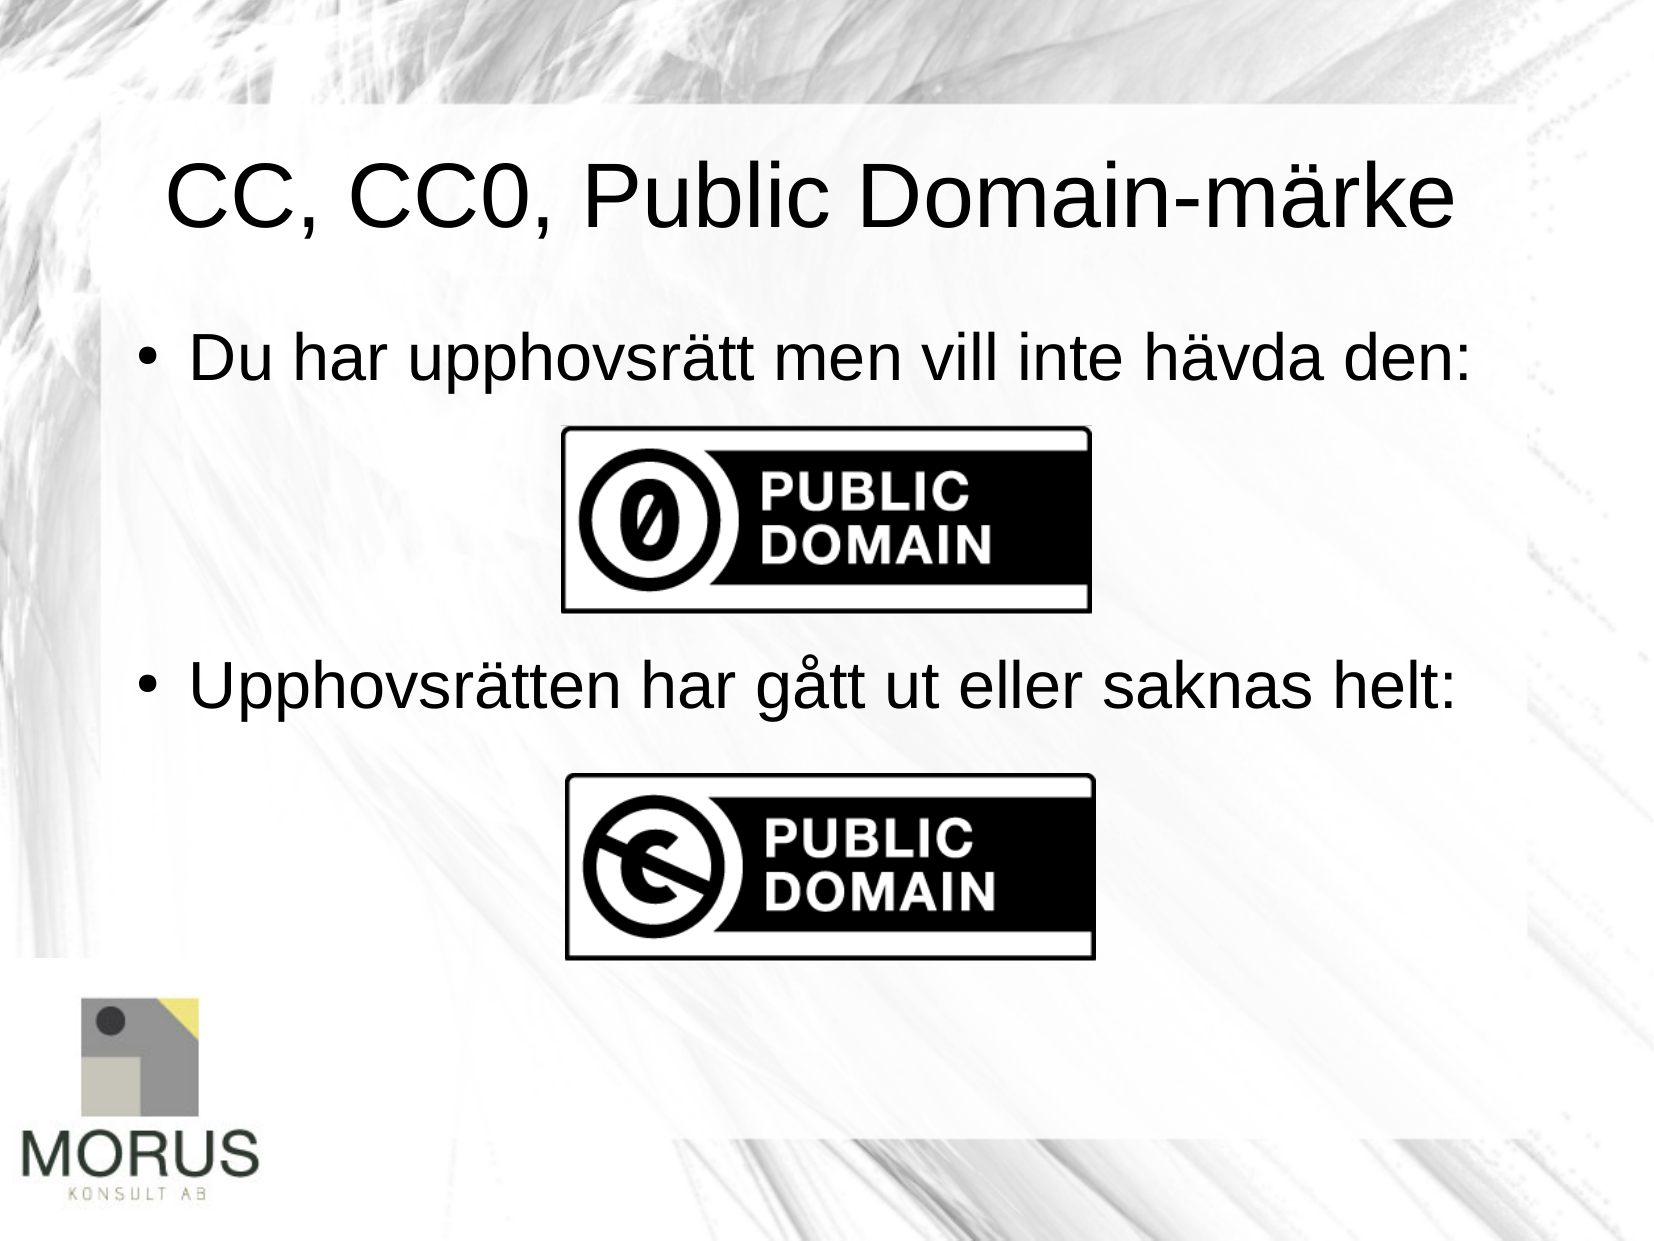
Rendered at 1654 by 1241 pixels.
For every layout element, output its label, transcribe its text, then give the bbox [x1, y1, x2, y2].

picture [0, 0, 1654, 1241]
title CC, CC0, Public Domain-märke [118, 112, 1506, 281]
list Du har upphovsrätt men vill inte hävda den: Upphovsrätten har gått ut eller saknas helt: [118, 319, 1571, 1040]
